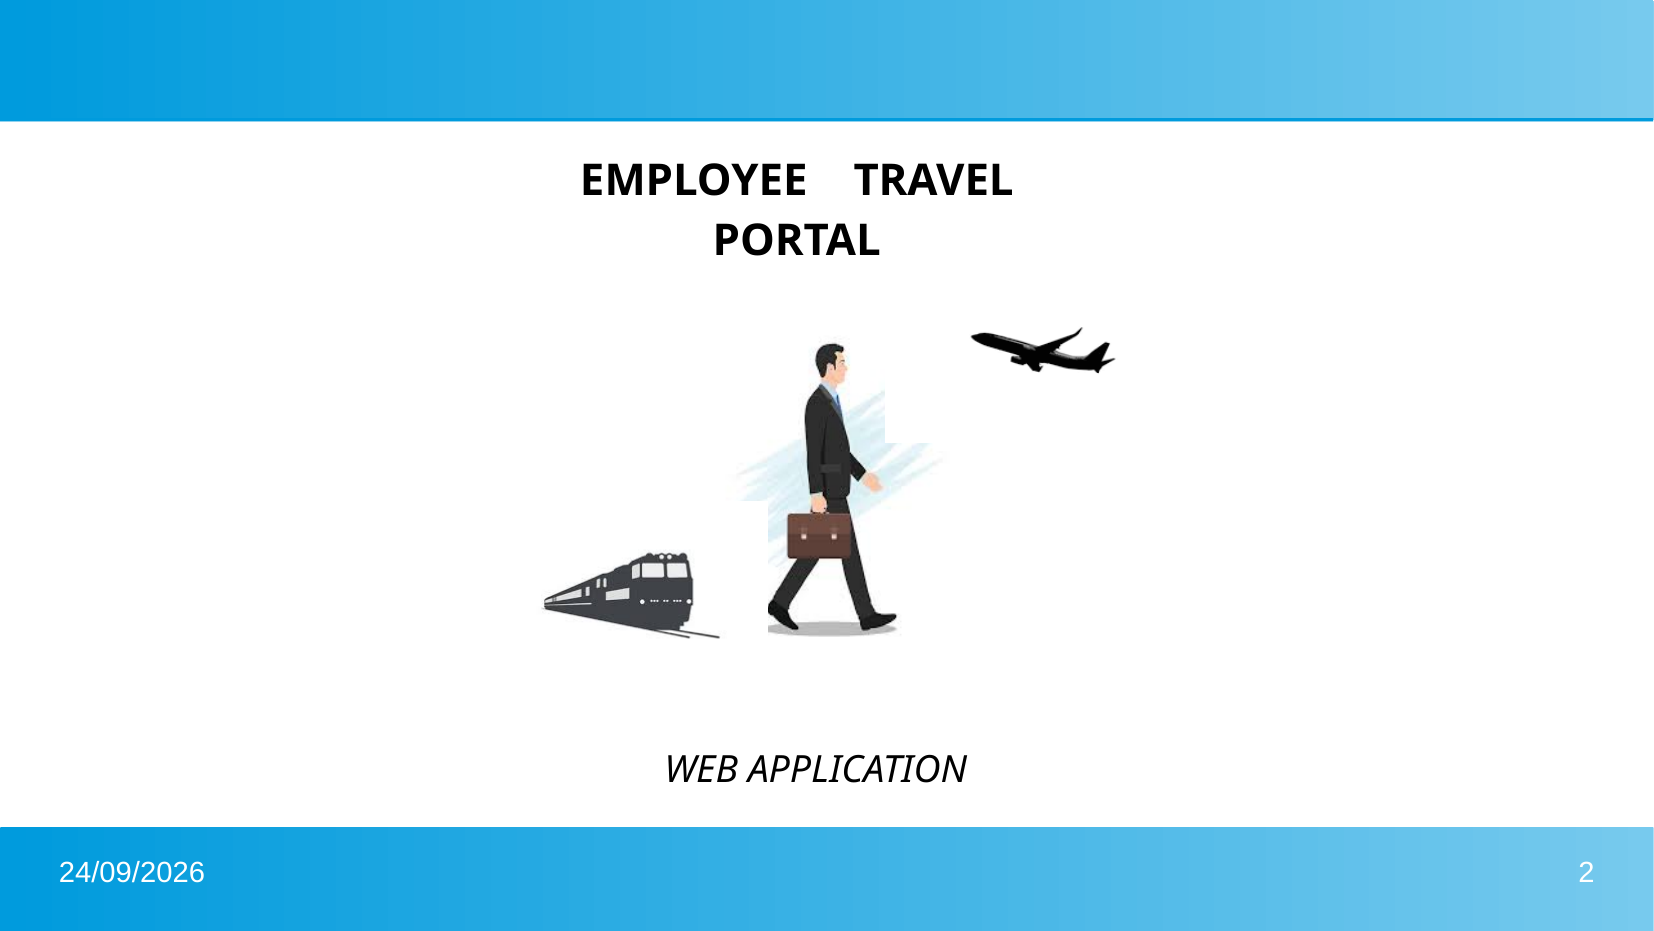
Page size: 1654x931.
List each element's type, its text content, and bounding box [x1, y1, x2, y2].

picture [501, 253, 1211, 693]
text_box WEB APPLICATION [649, 735, 1034, 798]
text_box EMPLOYEE TRAVEL PORTAL [565, 141, 1123, 254]
